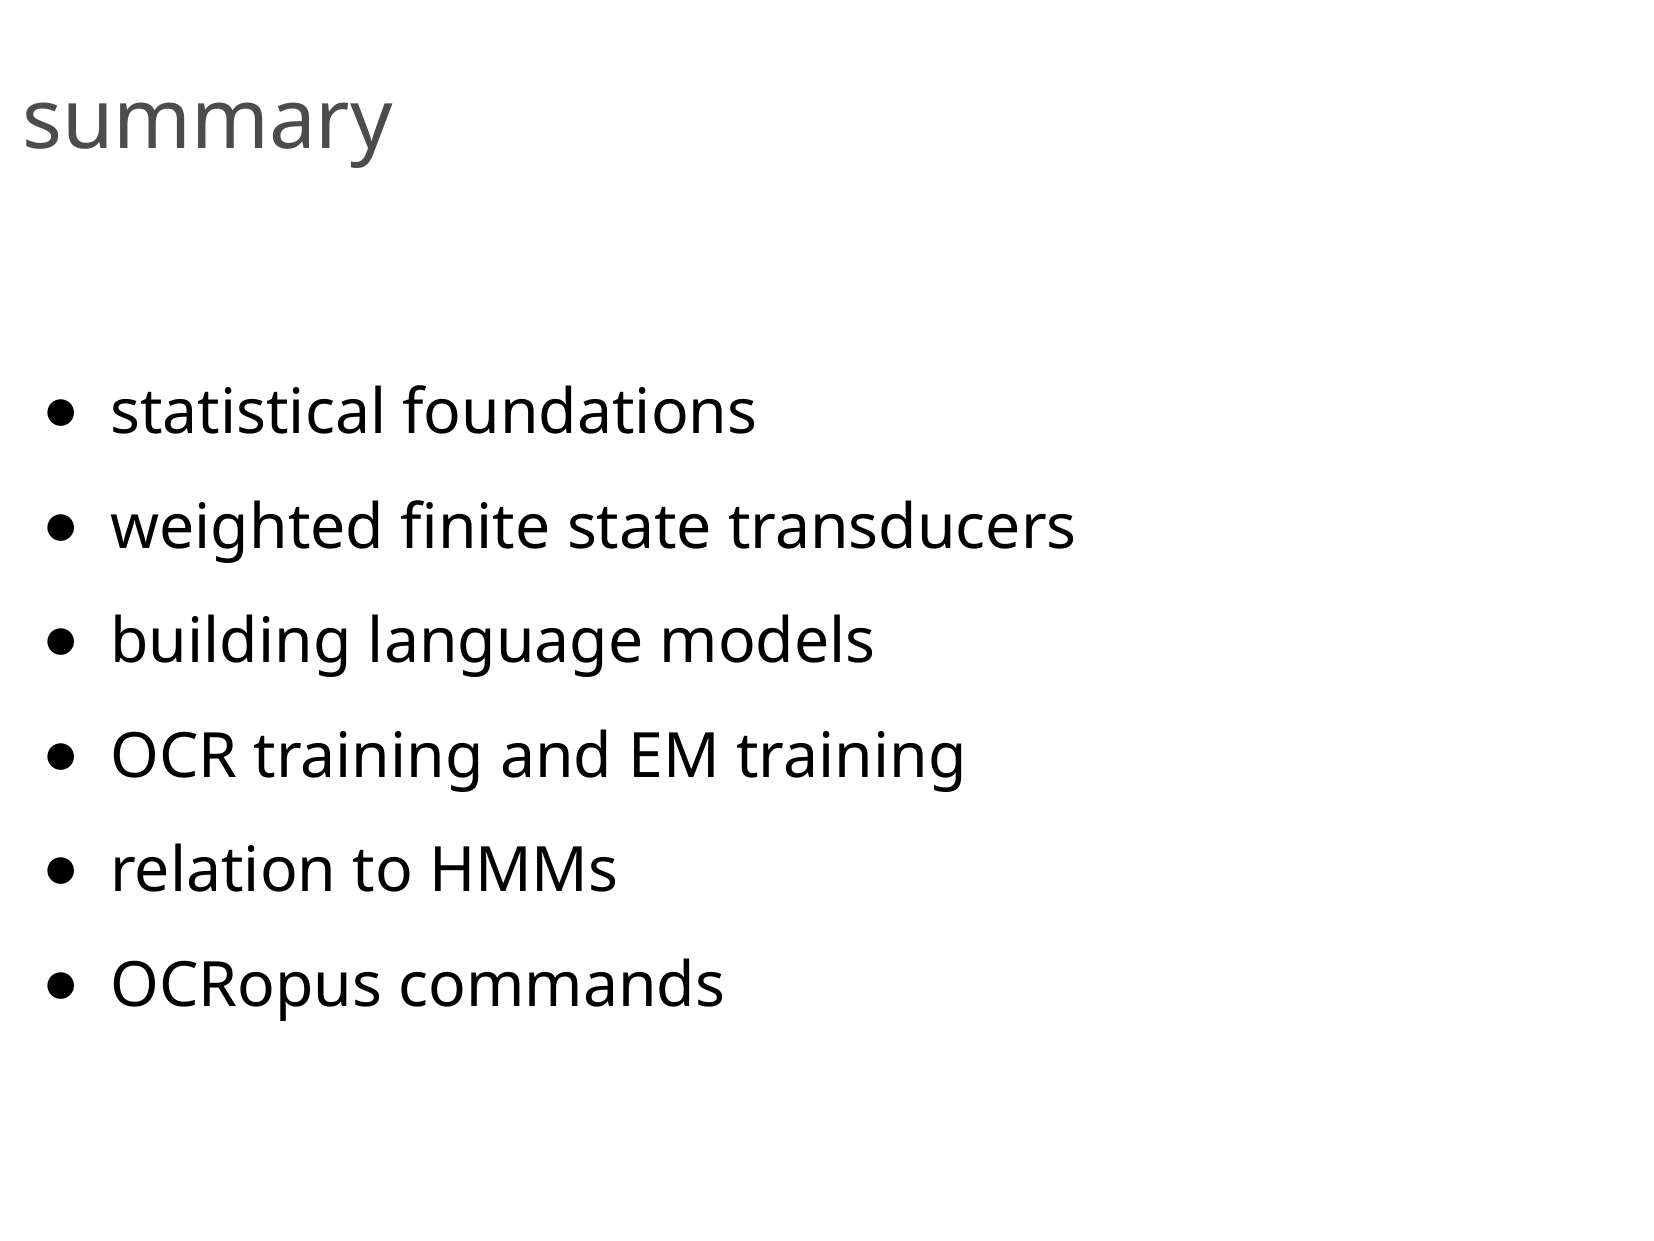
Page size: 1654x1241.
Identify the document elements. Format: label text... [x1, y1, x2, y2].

list statistical foundations weighted finite state transducers building language models OCR training and EM training relation to HMMs OCRopus commands [25, 233, 1654, 1158]
title summary [22, 26, 1654, 205]
